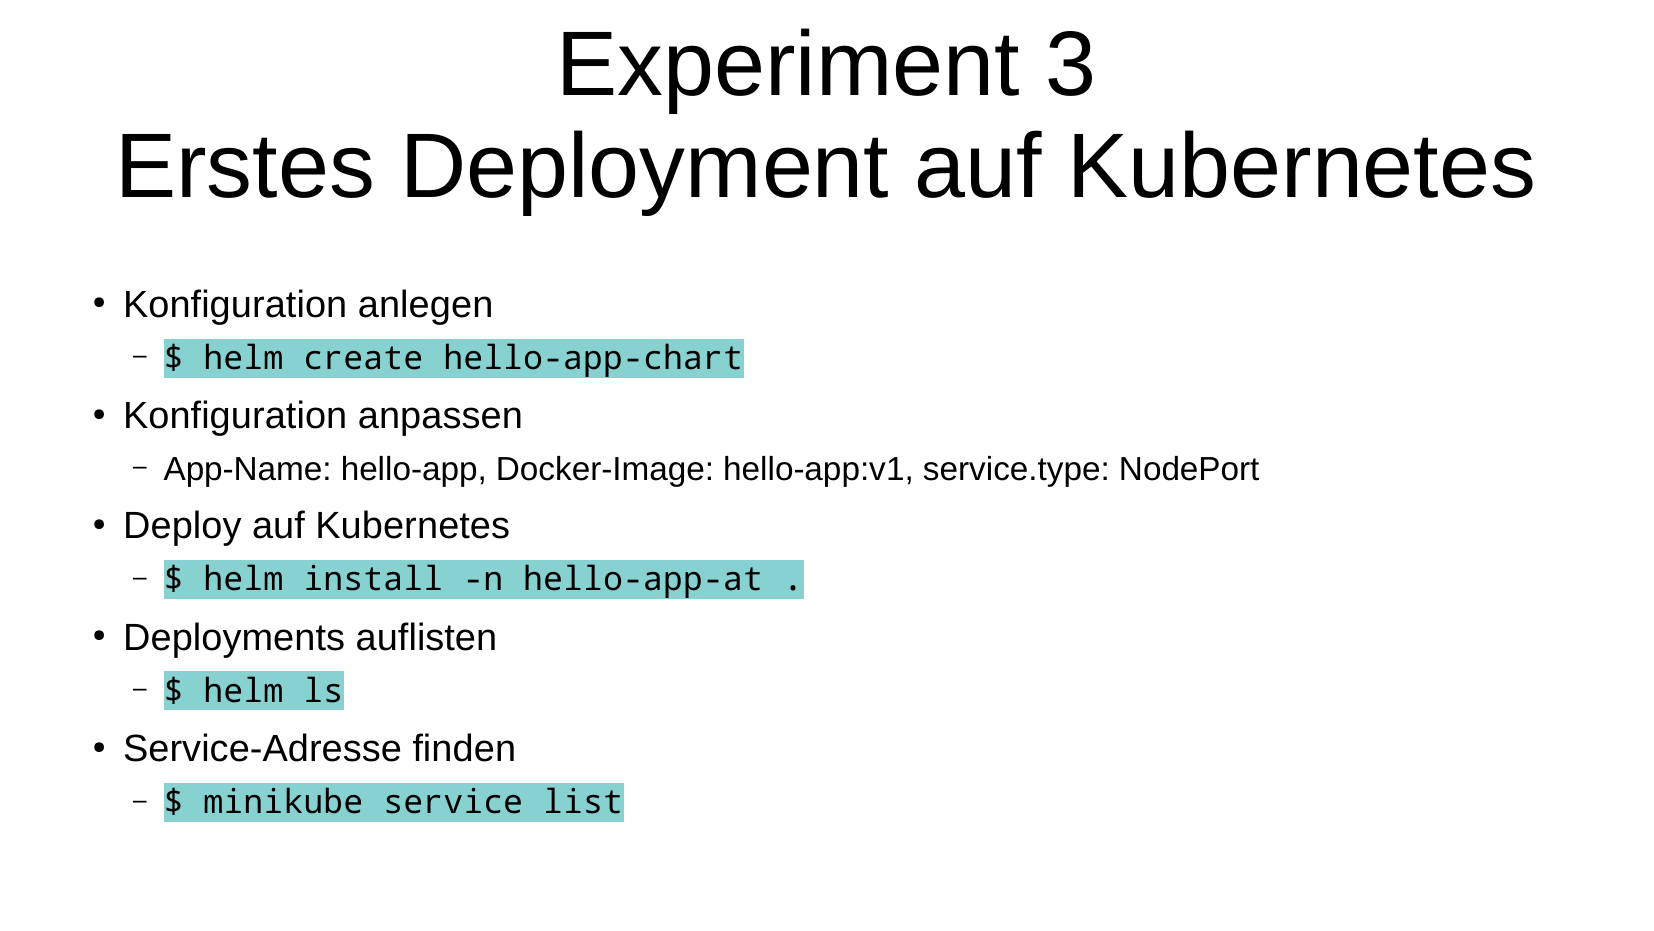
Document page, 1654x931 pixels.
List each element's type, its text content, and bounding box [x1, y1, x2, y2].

title Experiment 3 Erstes Deployment auf Kubernetes [82, 12, 1571, 218]
list Konfiguration anlegen $ helm create hello-app-chart Konfiguration anpassen App-Name: hello-app, Docker-Image: hello-app:v1, service.type: NodePort Deploy auf Kubernetes $ helm install -n hello-app-at . Deployments auflisten $ helm ls Service-Adresse finden $ minikube service list [82, 282, 1571, 822]
